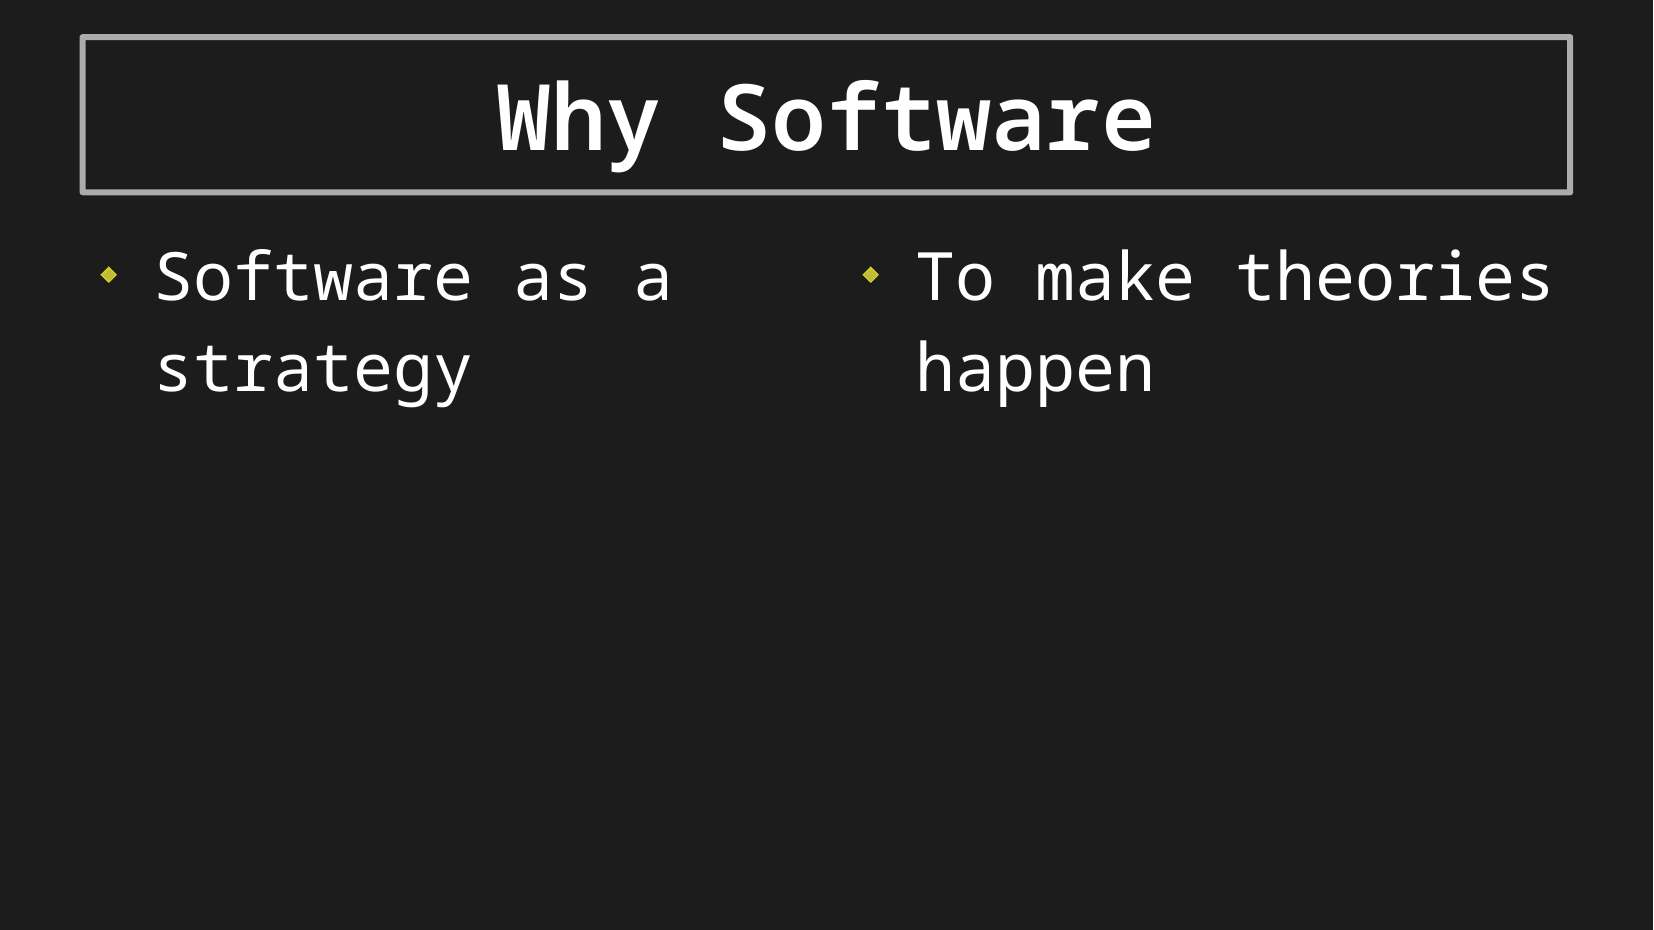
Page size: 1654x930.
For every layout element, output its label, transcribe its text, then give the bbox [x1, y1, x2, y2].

list Software as a strategy [82, 229, 809, 769]
list To make theories happen [844, 229, 1571, 769]
title Why Software [82, 37, 1571, 193]
